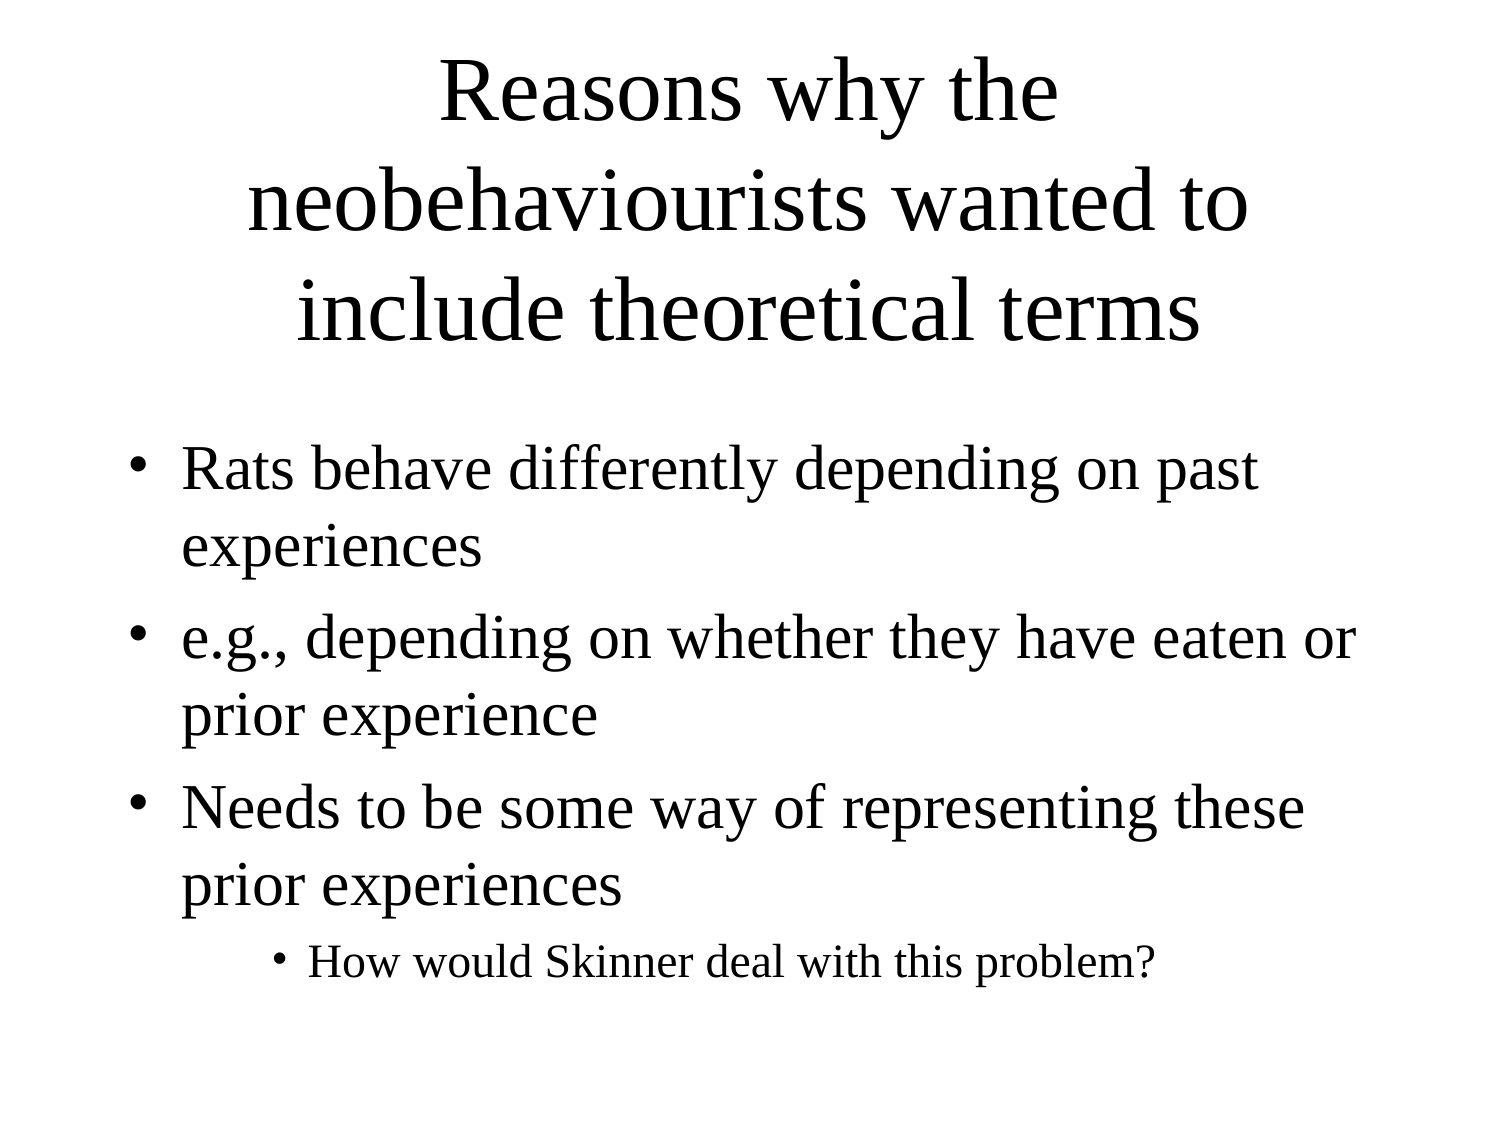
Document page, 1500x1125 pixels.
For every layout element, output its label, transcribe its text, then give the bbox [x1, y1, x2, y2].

title Reasons why the neobehaviourists wanted to include theoretical terms [112, 99, 1388, 288]
list Rats behave differently depending on past experiences e.g., depending on whether they have eaten or prior experience Needs to be some way of representing these prior experiences How would Skinner deal with this problem? [112, 324, 1388, 1000]
